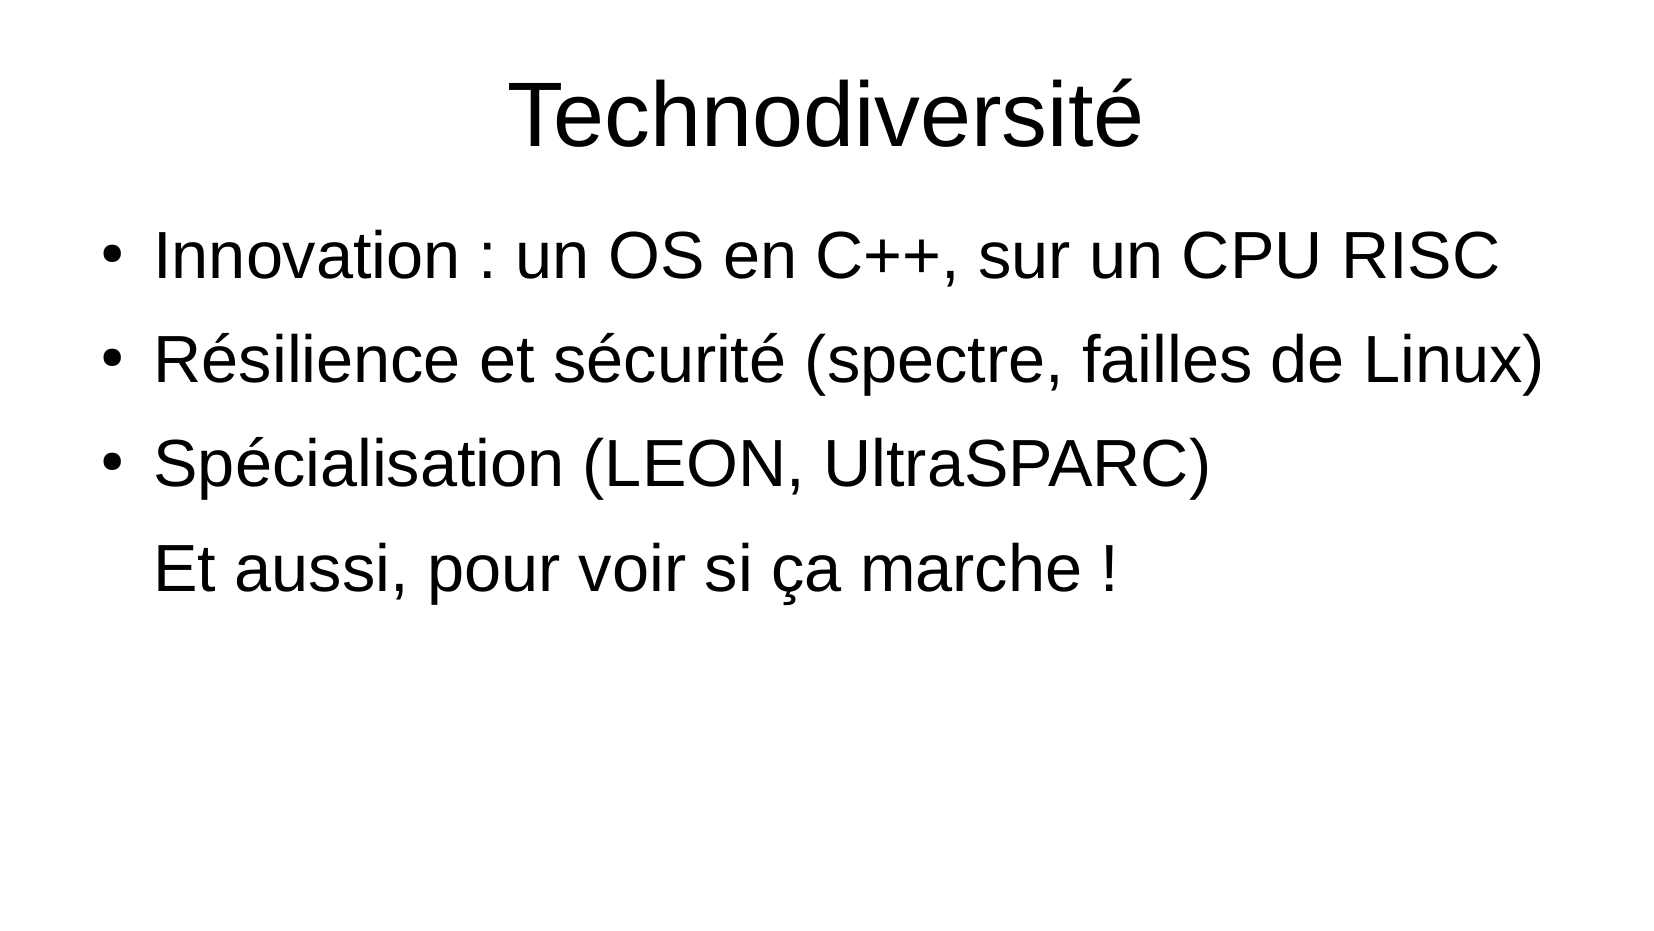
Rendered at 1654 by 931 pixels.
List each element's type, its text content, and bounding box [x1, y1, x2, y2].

title Technodiversité [82, 37, 1571, 193]
list Innovation : un OS en C++, sur un CPU RISC Résilience et sécurité (spectre, failles de Linux) Spécialisation (LEON, UltraSPARC) Et aussi, pour voir si ça marche ! [82, 217, 1571, 758]
